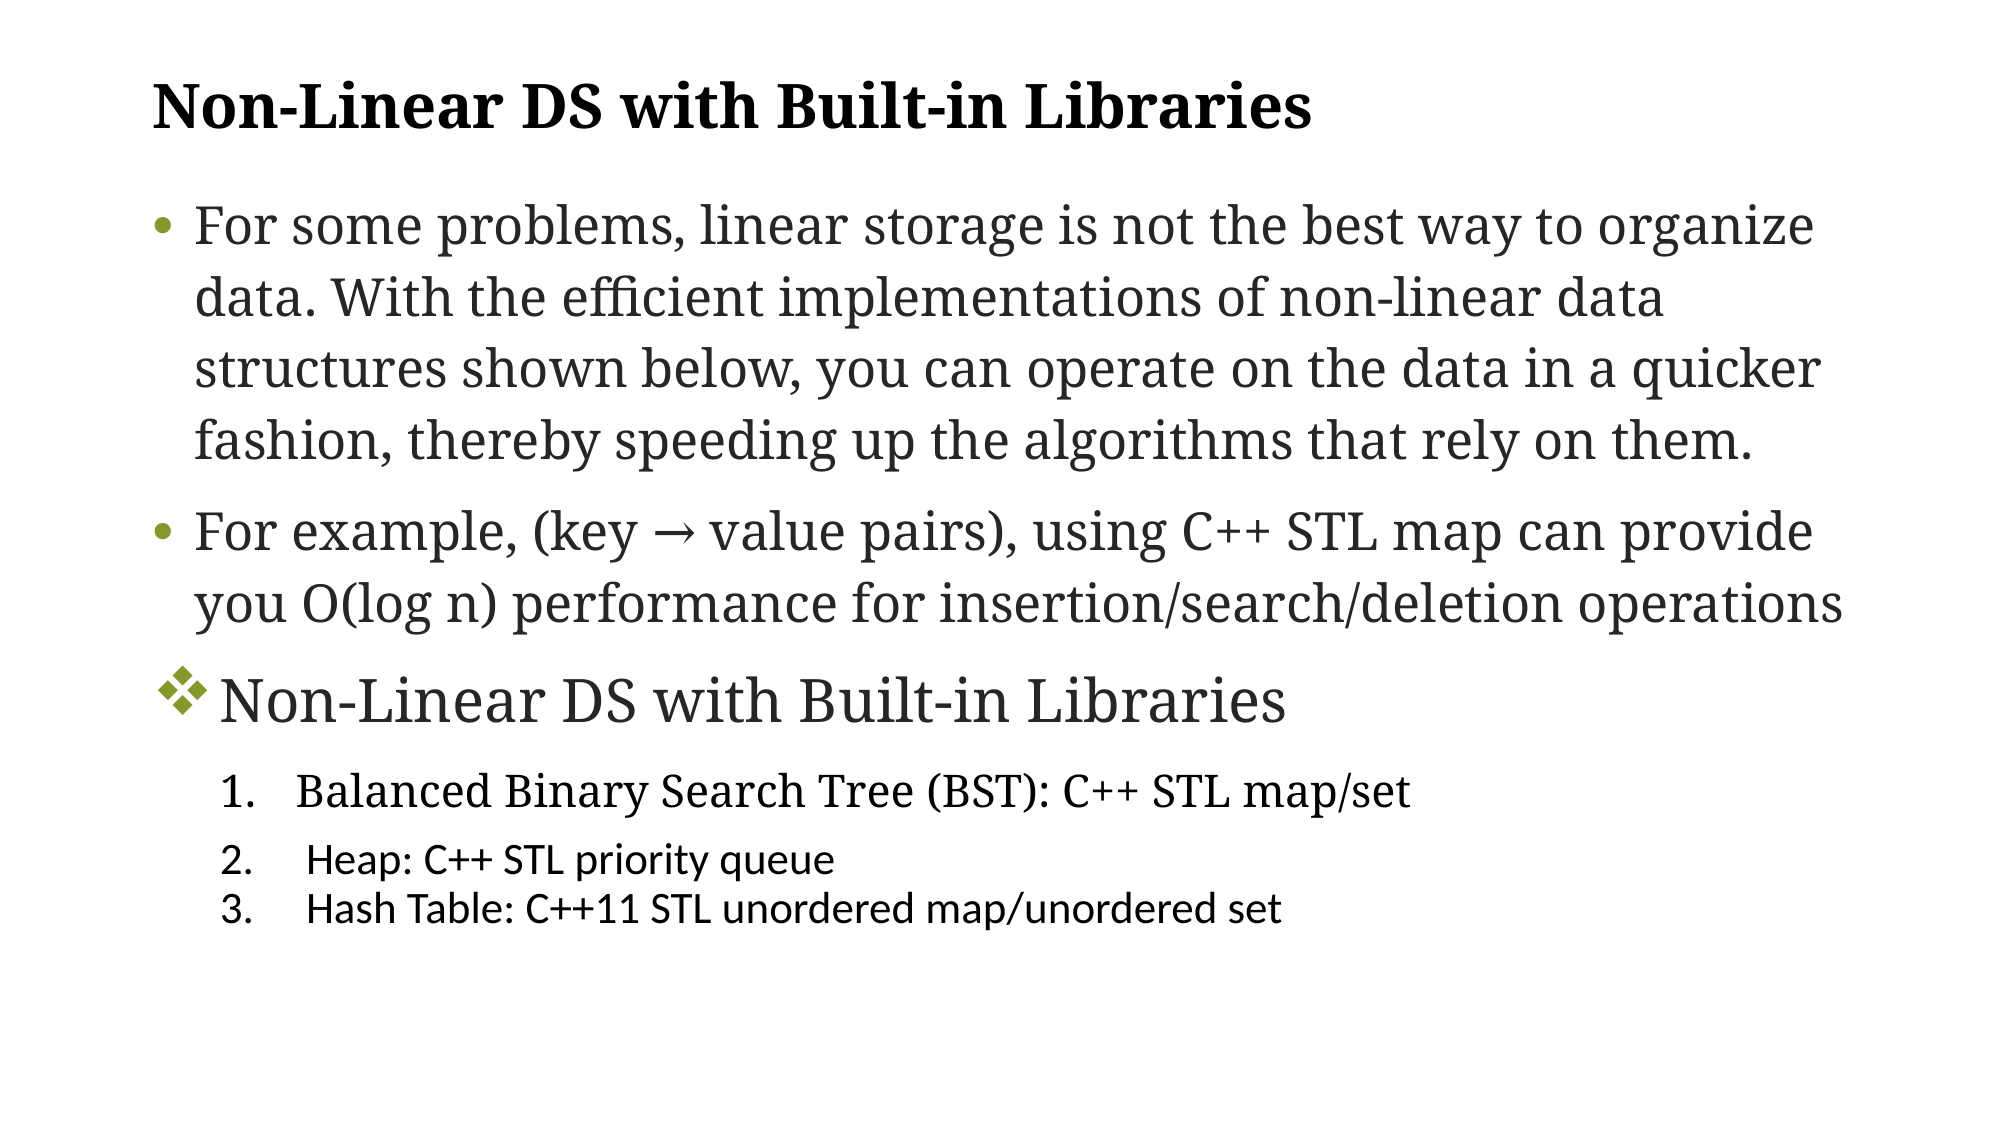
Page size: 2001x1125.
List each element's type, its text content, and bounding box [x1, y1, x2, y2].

text_box Non-Linear DS with Built-in Libraries [137, 59, 1863, 152]
text_box For some problems, linear storage is not the best way to organize data. With the efficient implementations of non-linear data structures shown below, you can operate on the data in a quicker fashion, thereby speeding up the algorithms that rely on them. For example, (key → value pairs), using C++ STL map can provide you O(log n) performance for insertion/search/deletion operations Non-Linear DS with Built-in Libraries Balanced Binary Search Tree (BST): C++ STL map/set Heap: C++ STL priority queue Hash Table: C++11 STL unordered map/unordered set [137, 181, 1863, 1014]
